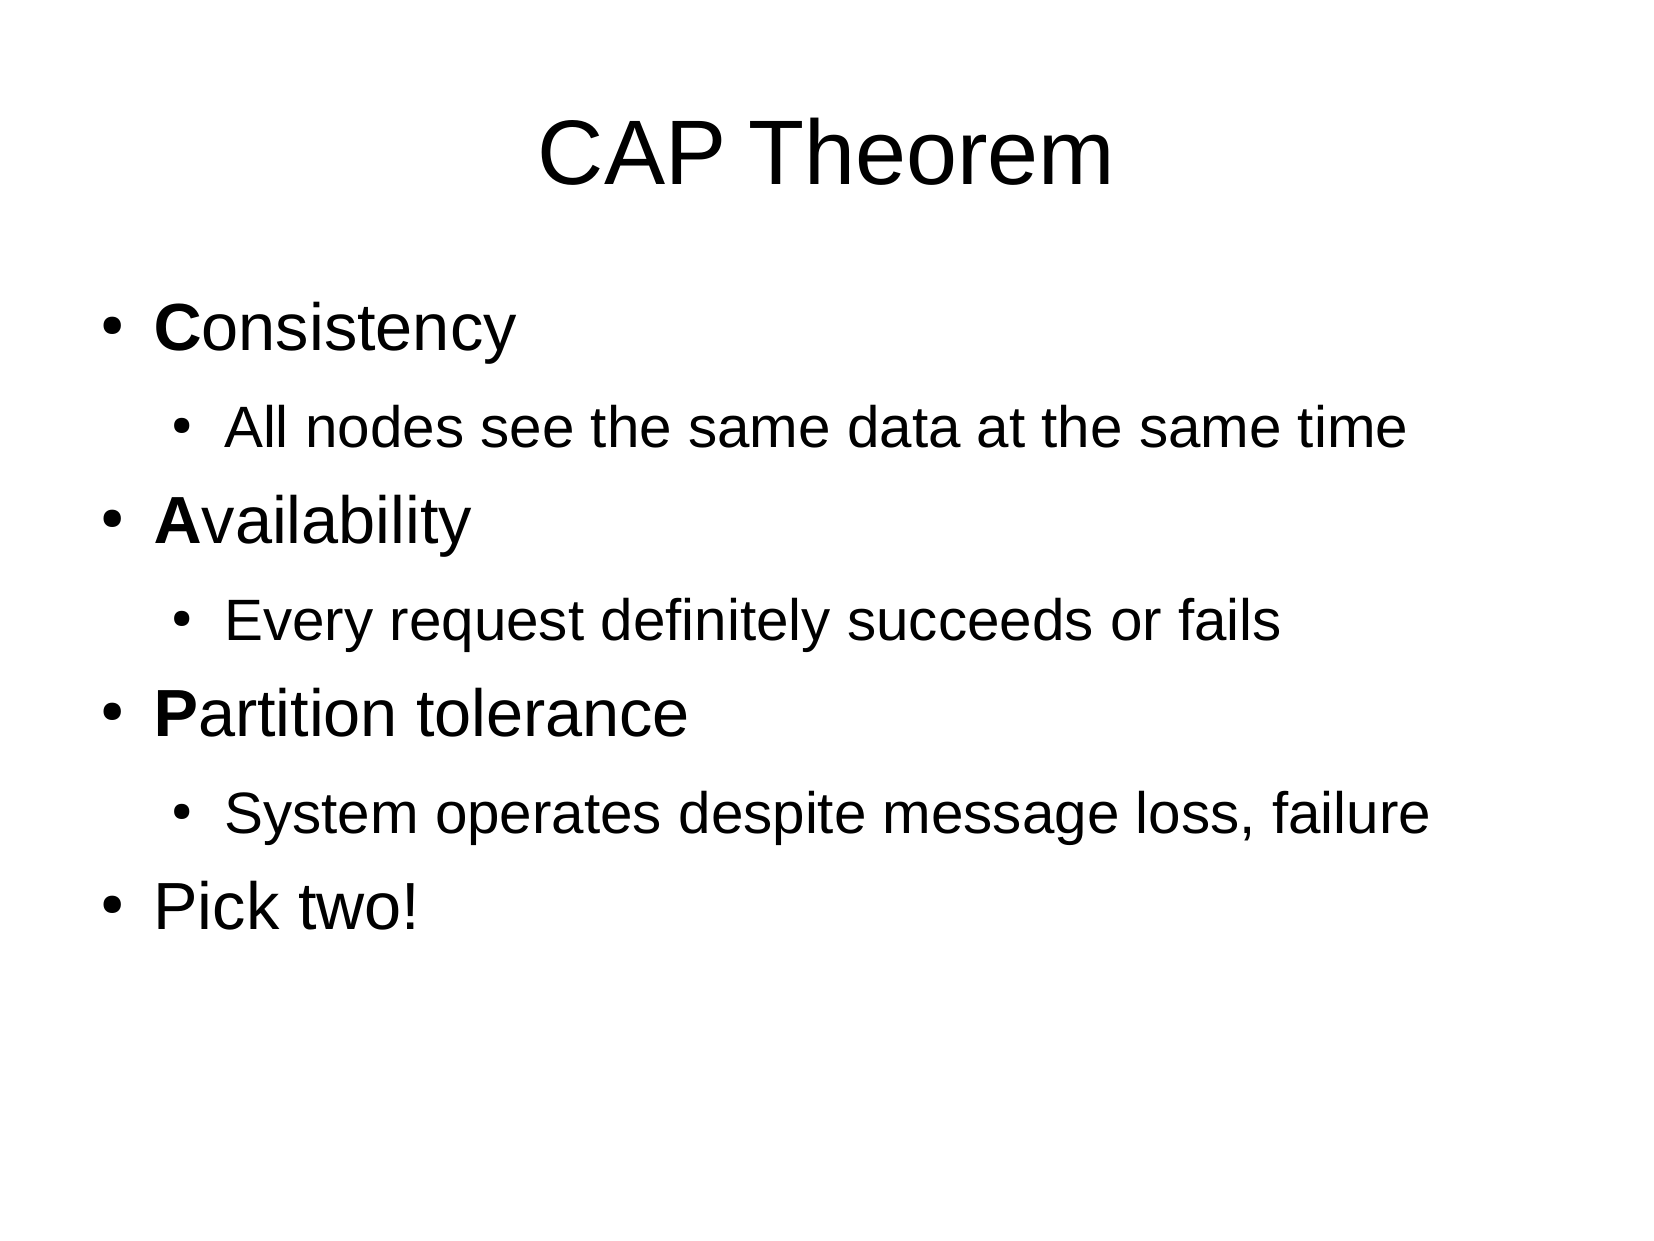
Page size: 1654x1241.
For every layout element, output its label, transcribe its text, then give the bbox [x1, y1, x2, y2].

title CAP Theorem [82, 49, 1571, 257]
list Consistency All nodes see the same data at the same time Availability Every request definitely succeeds or fails Partition tolerance System operates despite message loss, failure Pick two! [82, 290, 1571, 1109]
